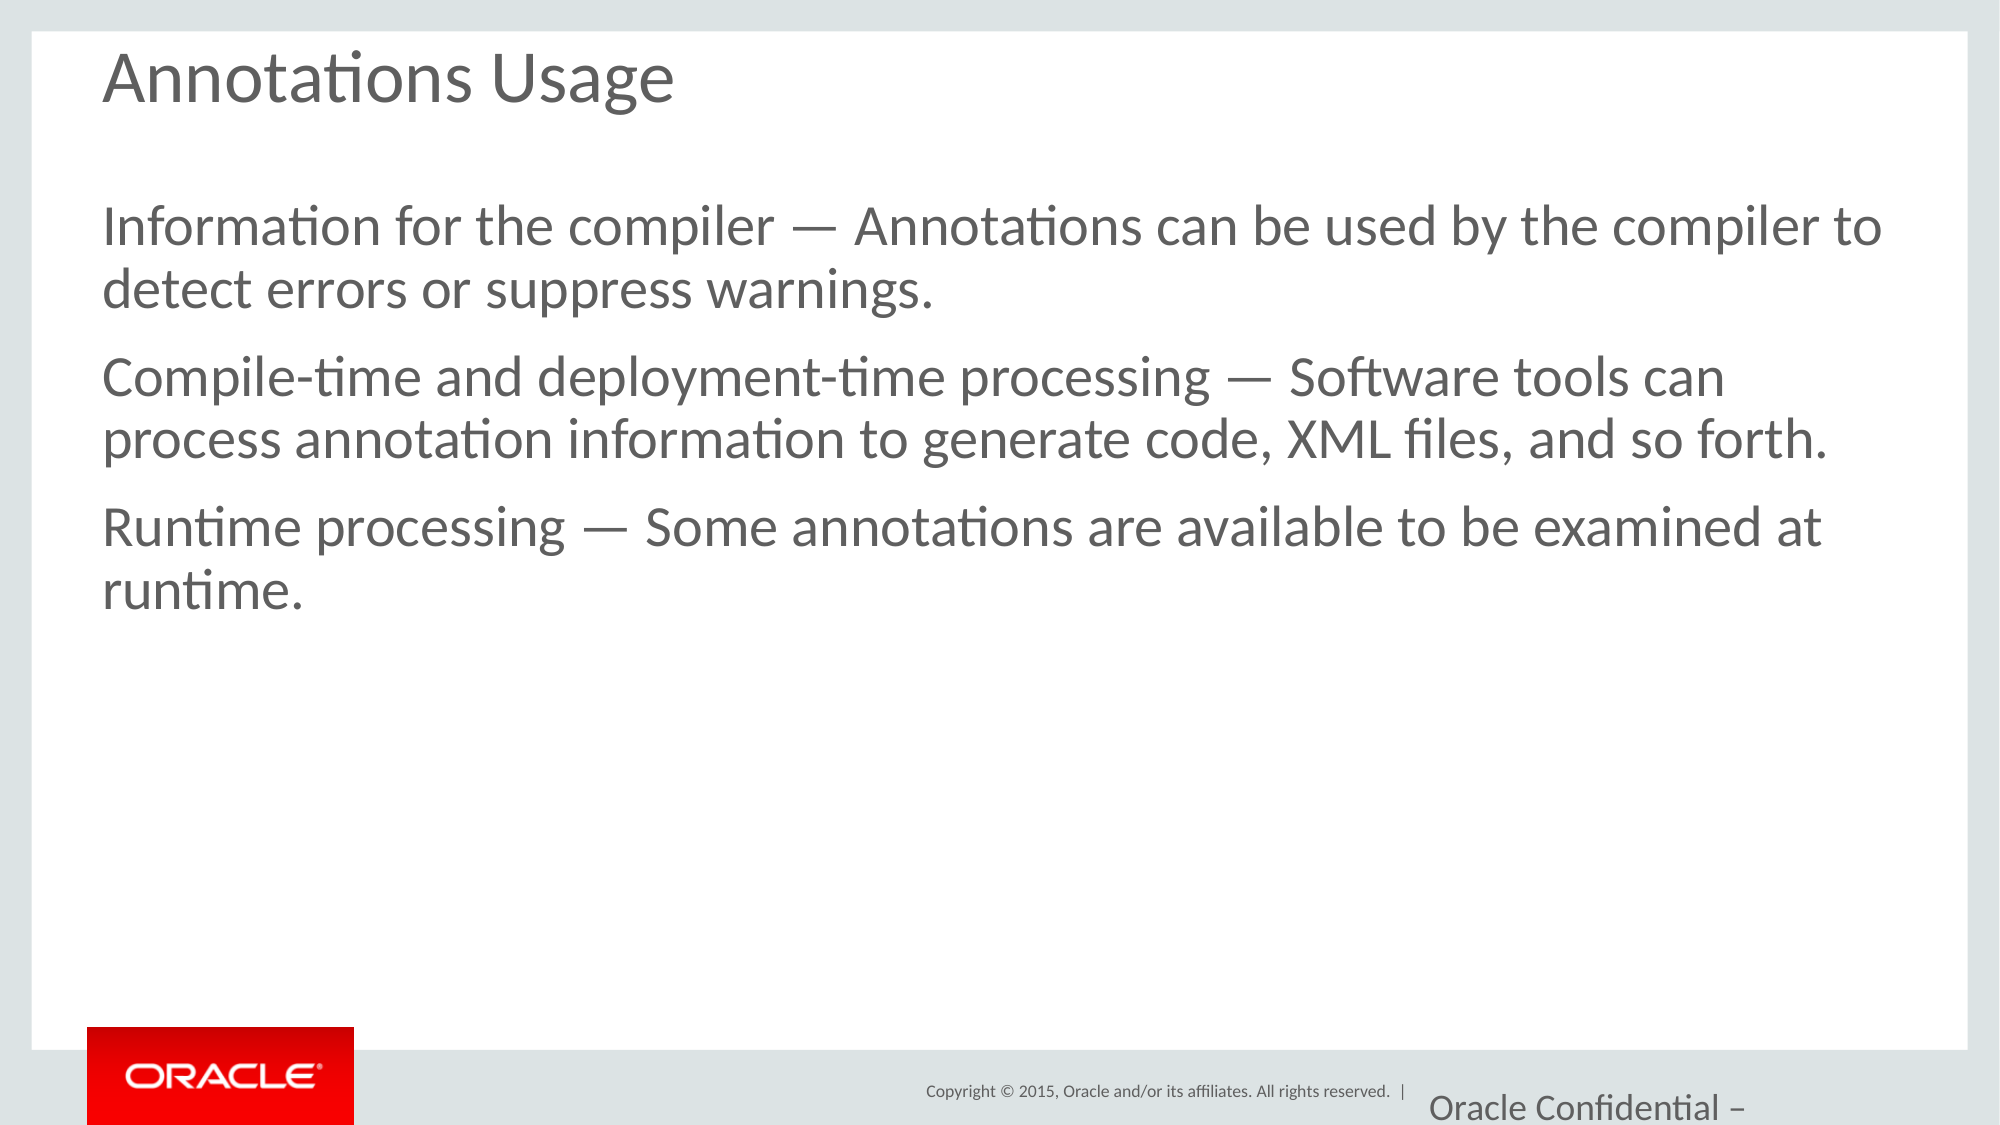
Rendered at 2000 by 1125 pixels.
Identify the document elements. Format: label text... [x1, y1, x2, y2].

list Information for the compiler — Annotations can be used by the compiler to detect errors or suppress warnings. Compile-time and deployment-time processing — Software tools can process annotation information to generate code, XML files, and so forth. Runtime processing — Some annotations are available to be examined at runtime. [87, 187, 1913, 913]
footer Oracle Confidential – Restricted [1414, 1075, 1865, 1106]
title Annotations Usage [87, 37, 1913, 121]
picture [87, 1027, 354, 1125]
